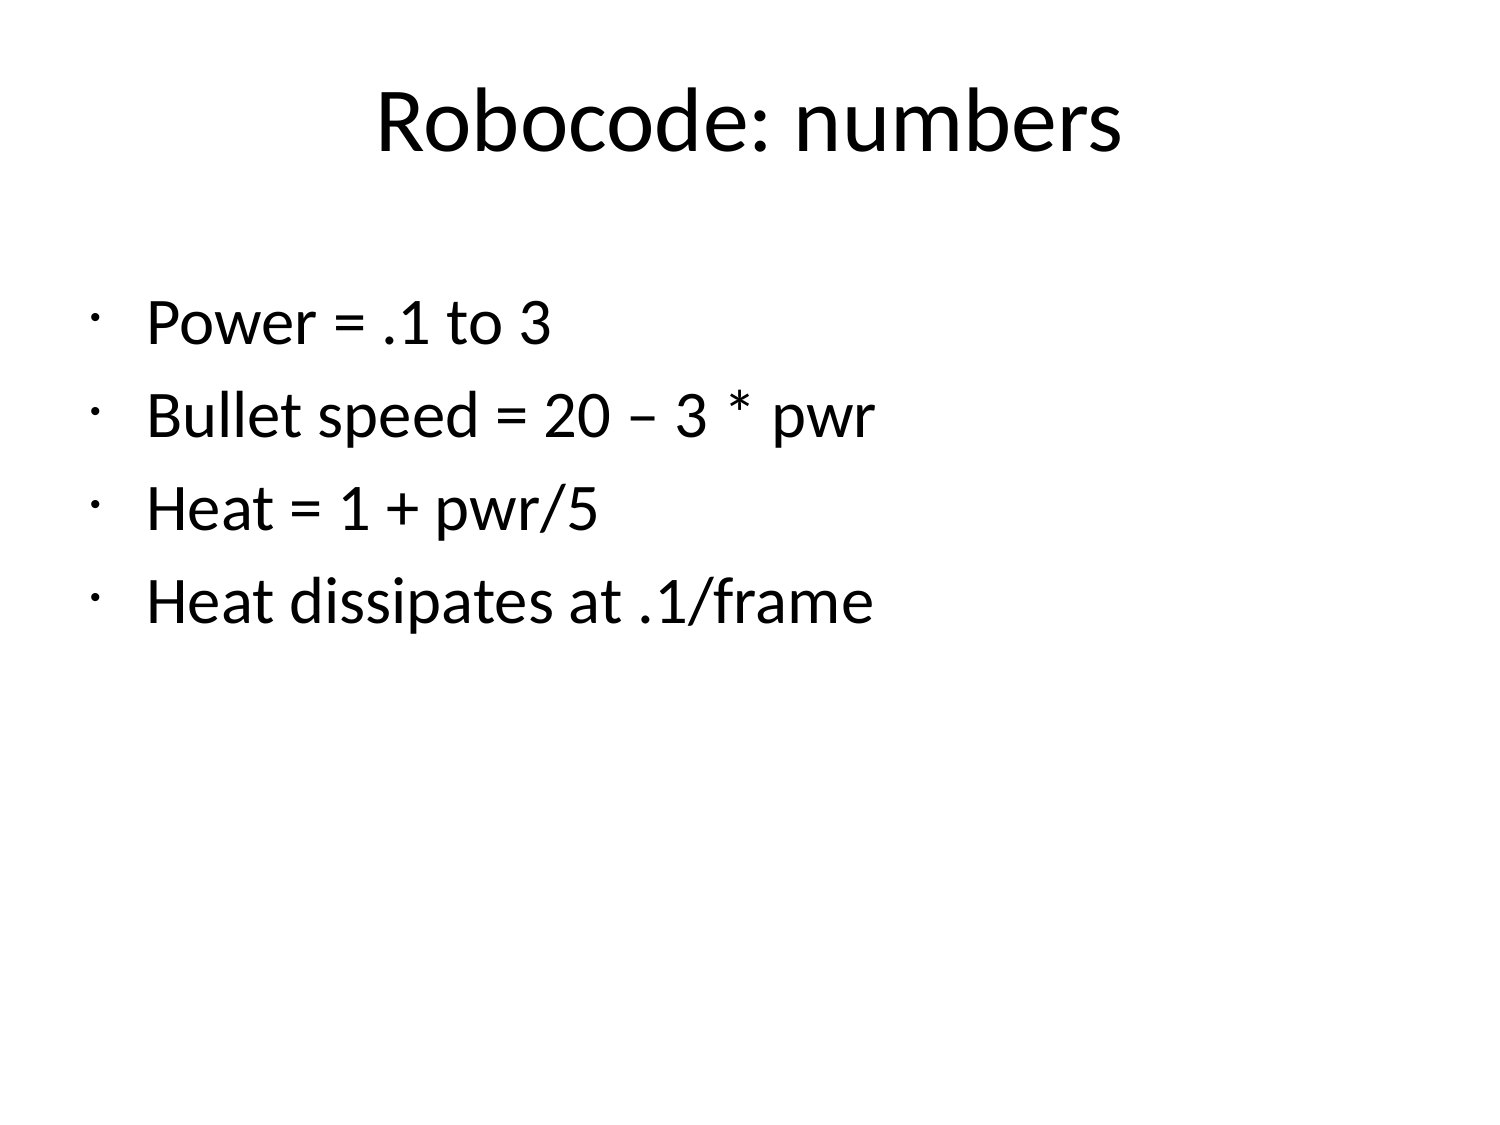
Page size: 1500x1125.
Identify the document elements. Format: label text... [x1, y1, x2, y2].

list Power = .1 to 3 Bullet speed = 20 – 3 * pwr Heat = 1 + pwr/5 Heat dissipates at .1/frame [75, 262, 1425, 1005]
title Robocode: numbers [75, 45, 1425, 233]
